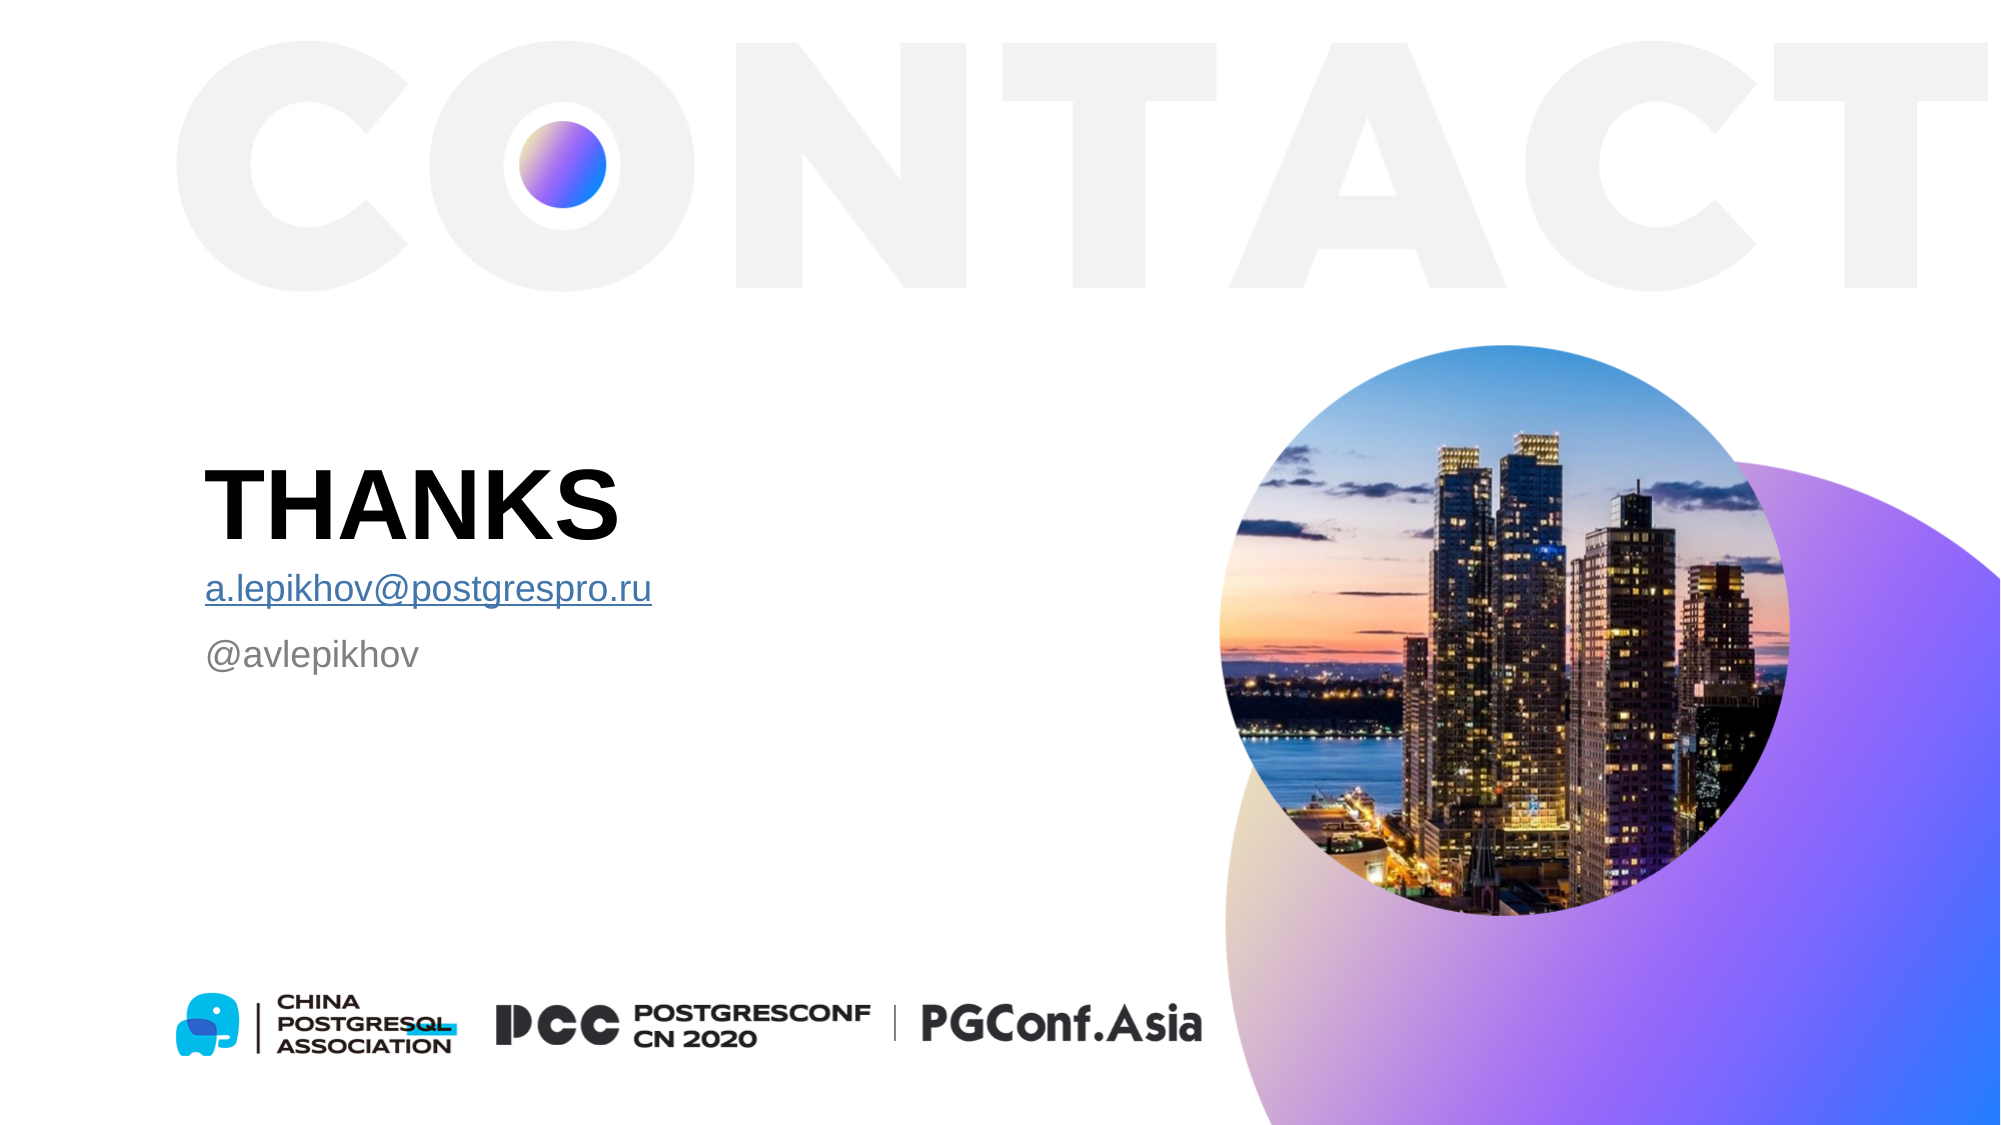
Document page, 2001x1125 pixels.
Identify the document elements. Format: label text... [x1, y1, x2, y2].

text_box a.lepikhov@postgrespro.ru @avlepikhov [190, 556, 1035, 702]
picture [0, 0, 2001, 1125]
text_box THANKS [190, 407, 1035, 556]
